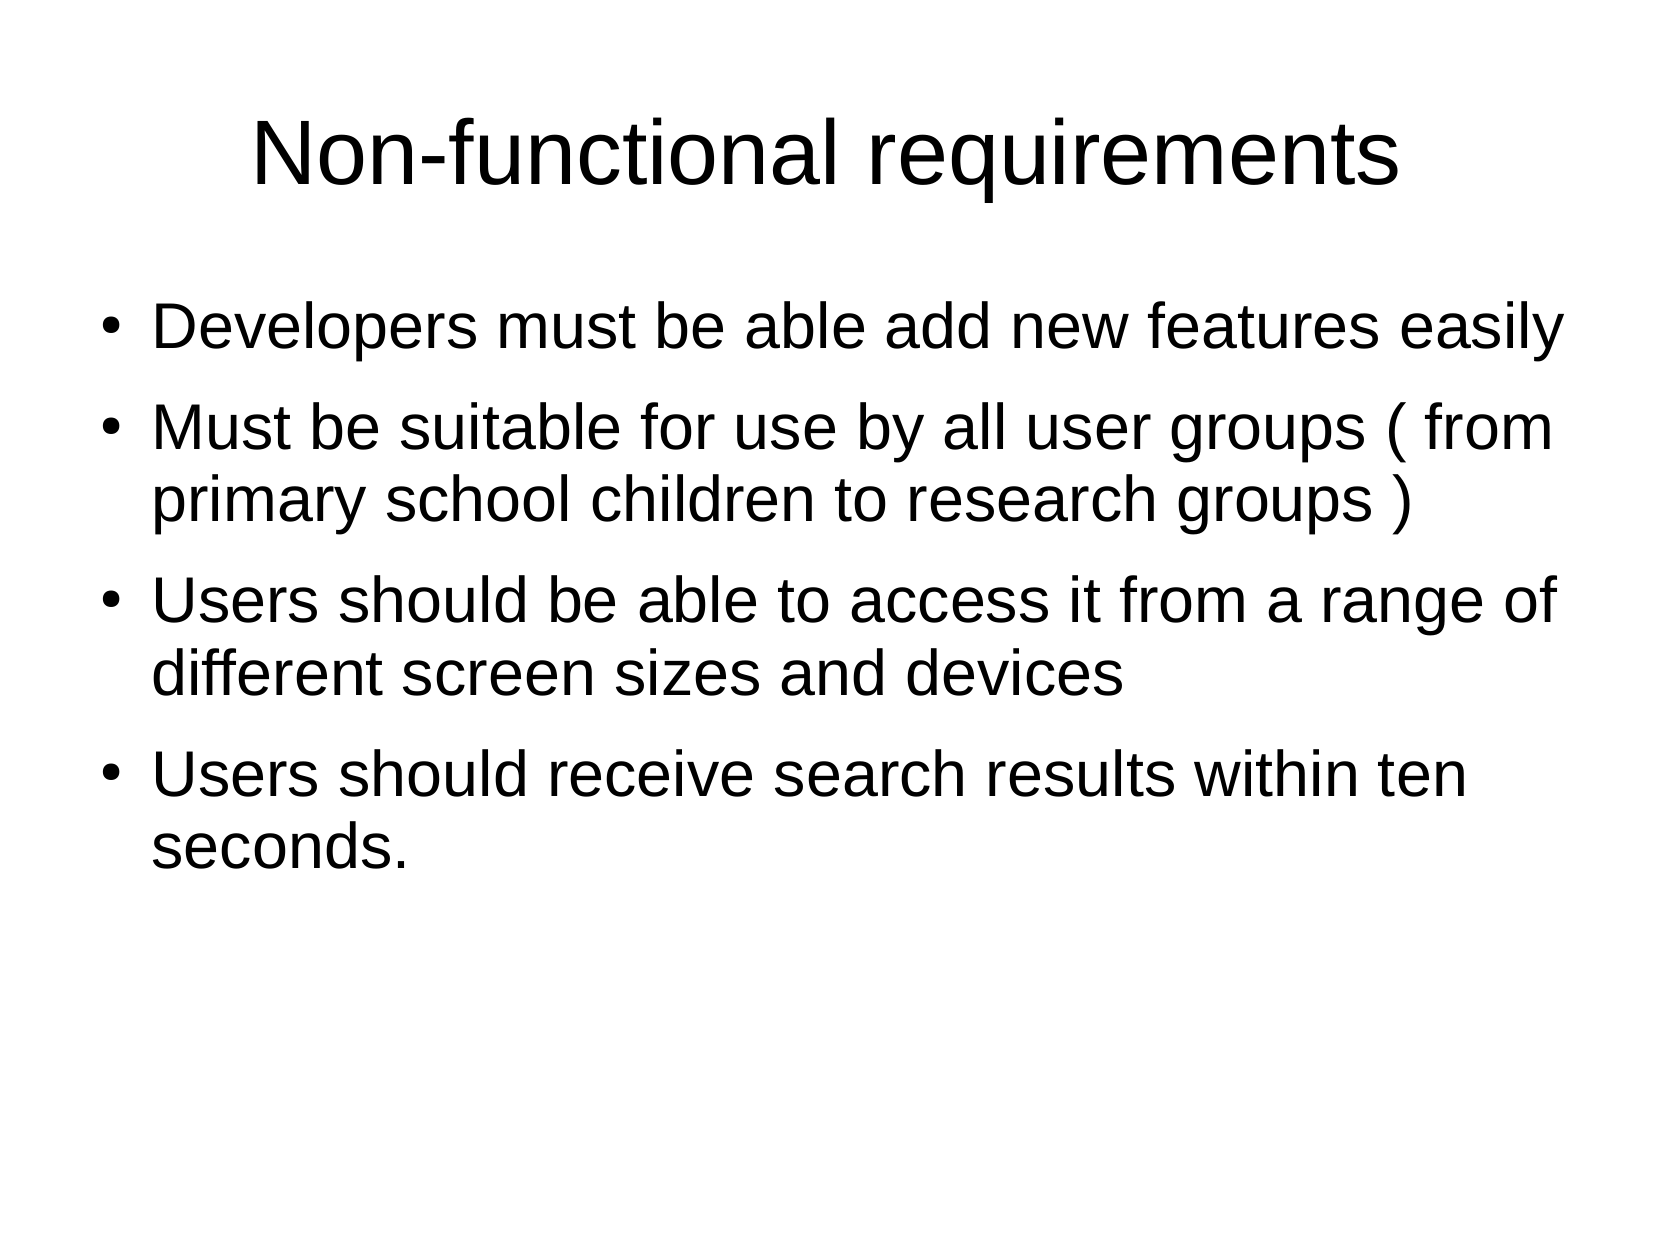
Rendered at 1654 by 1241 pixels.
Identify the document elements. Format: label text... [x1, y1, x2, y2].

title Non-functional requirements [82, 49, 1571, 257]
list Developers must be able add new features easily Must be suitable for use by all user groups ( from primary school children to research groups ) Users should be able to access it from a range of different screen sizes and devices Users should receive search results within ten seconds. [82, 290, 1571, 1010]
